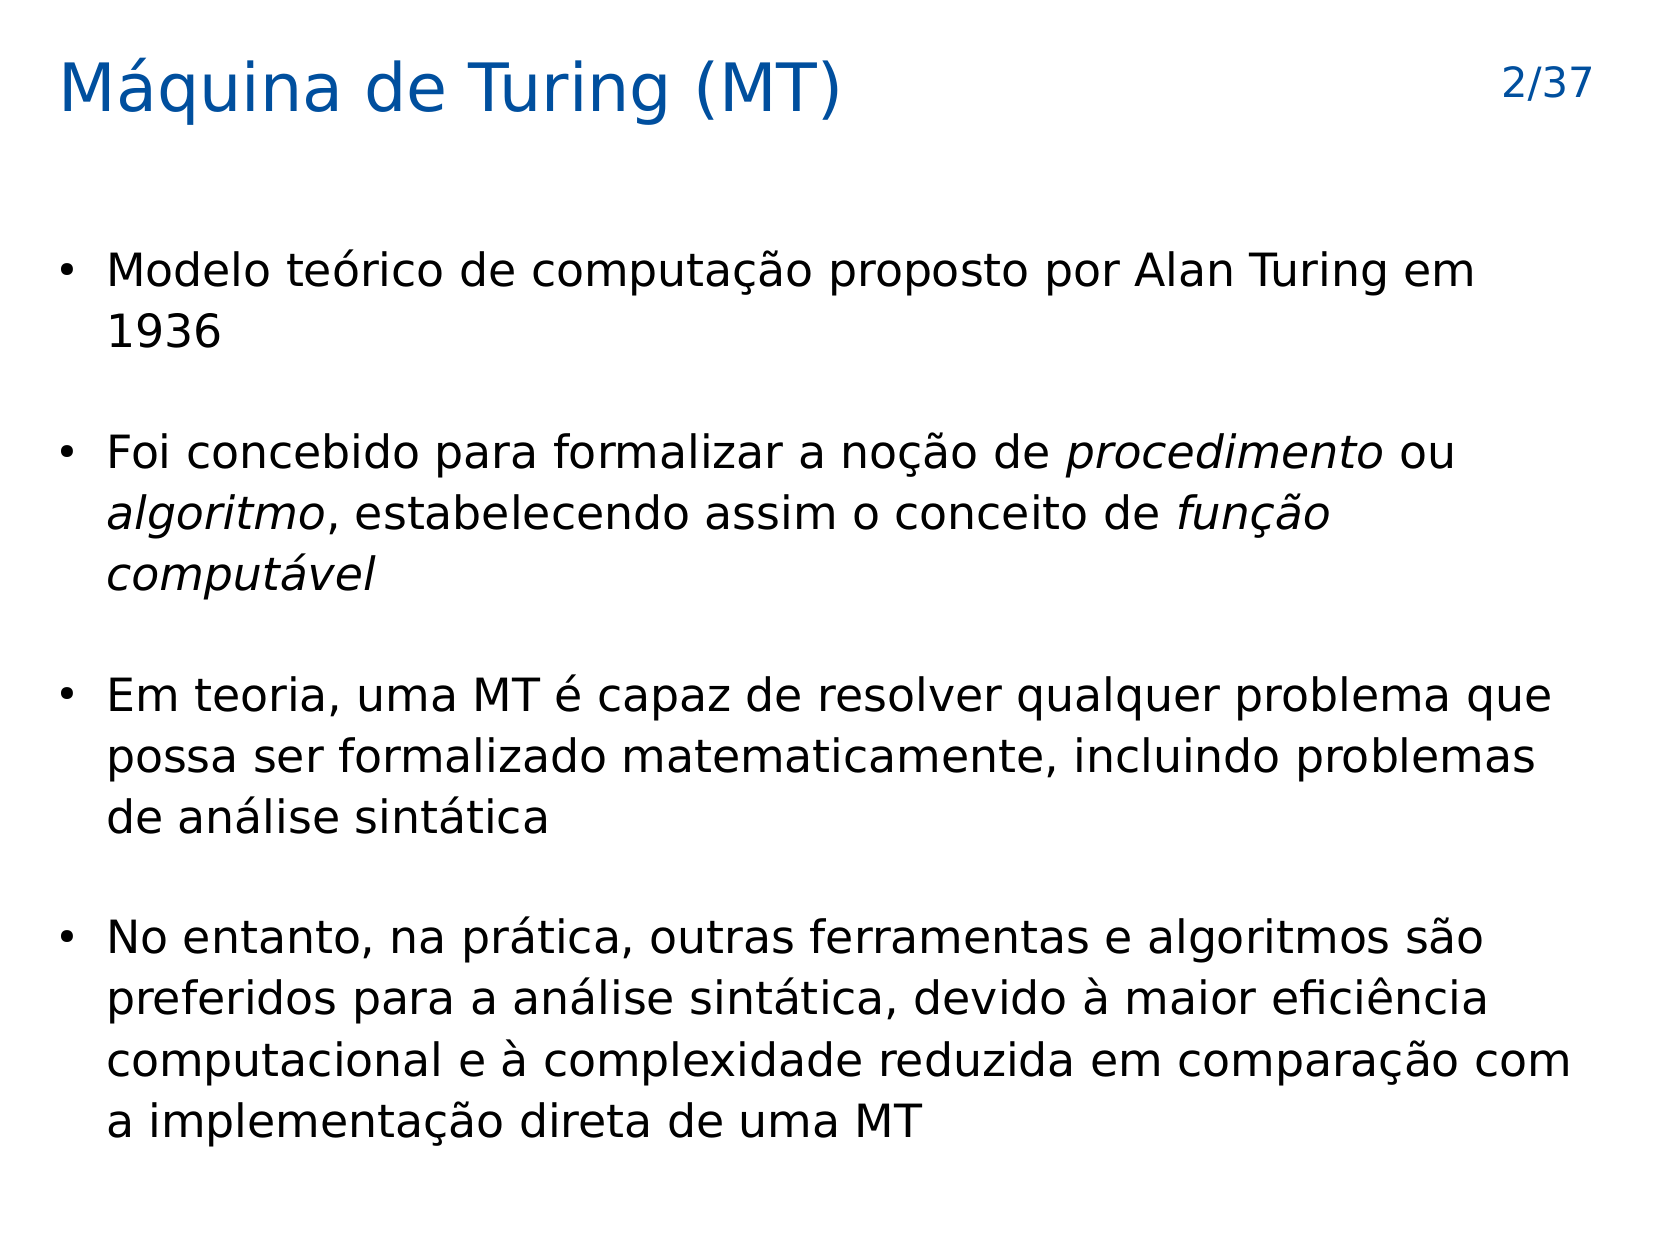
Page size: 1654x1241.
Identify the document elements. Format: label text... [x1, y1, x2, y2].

list Modelo teórico de computação proposto por Alan Turing em 1936 Foi concebido para formalizar a noção de procedimento ou algoritmo, estabelecendo assim o conceito de função computável Em teoria, uma MT é capaz de resolver qualquer problema que possa ser formalizado matematicamente, incluindo problemas de análise sintática No entanto, na prática, outras ferramentas e algoritmos são preferidos para a análise sintática, devido à maior eficiência computacional e à complexidade reduzida em comparação com a implementação direta de uma MT [59, 236, 1595, 1211]
title Máquina de Turing (MT) [59, 29, 1625, 148]
